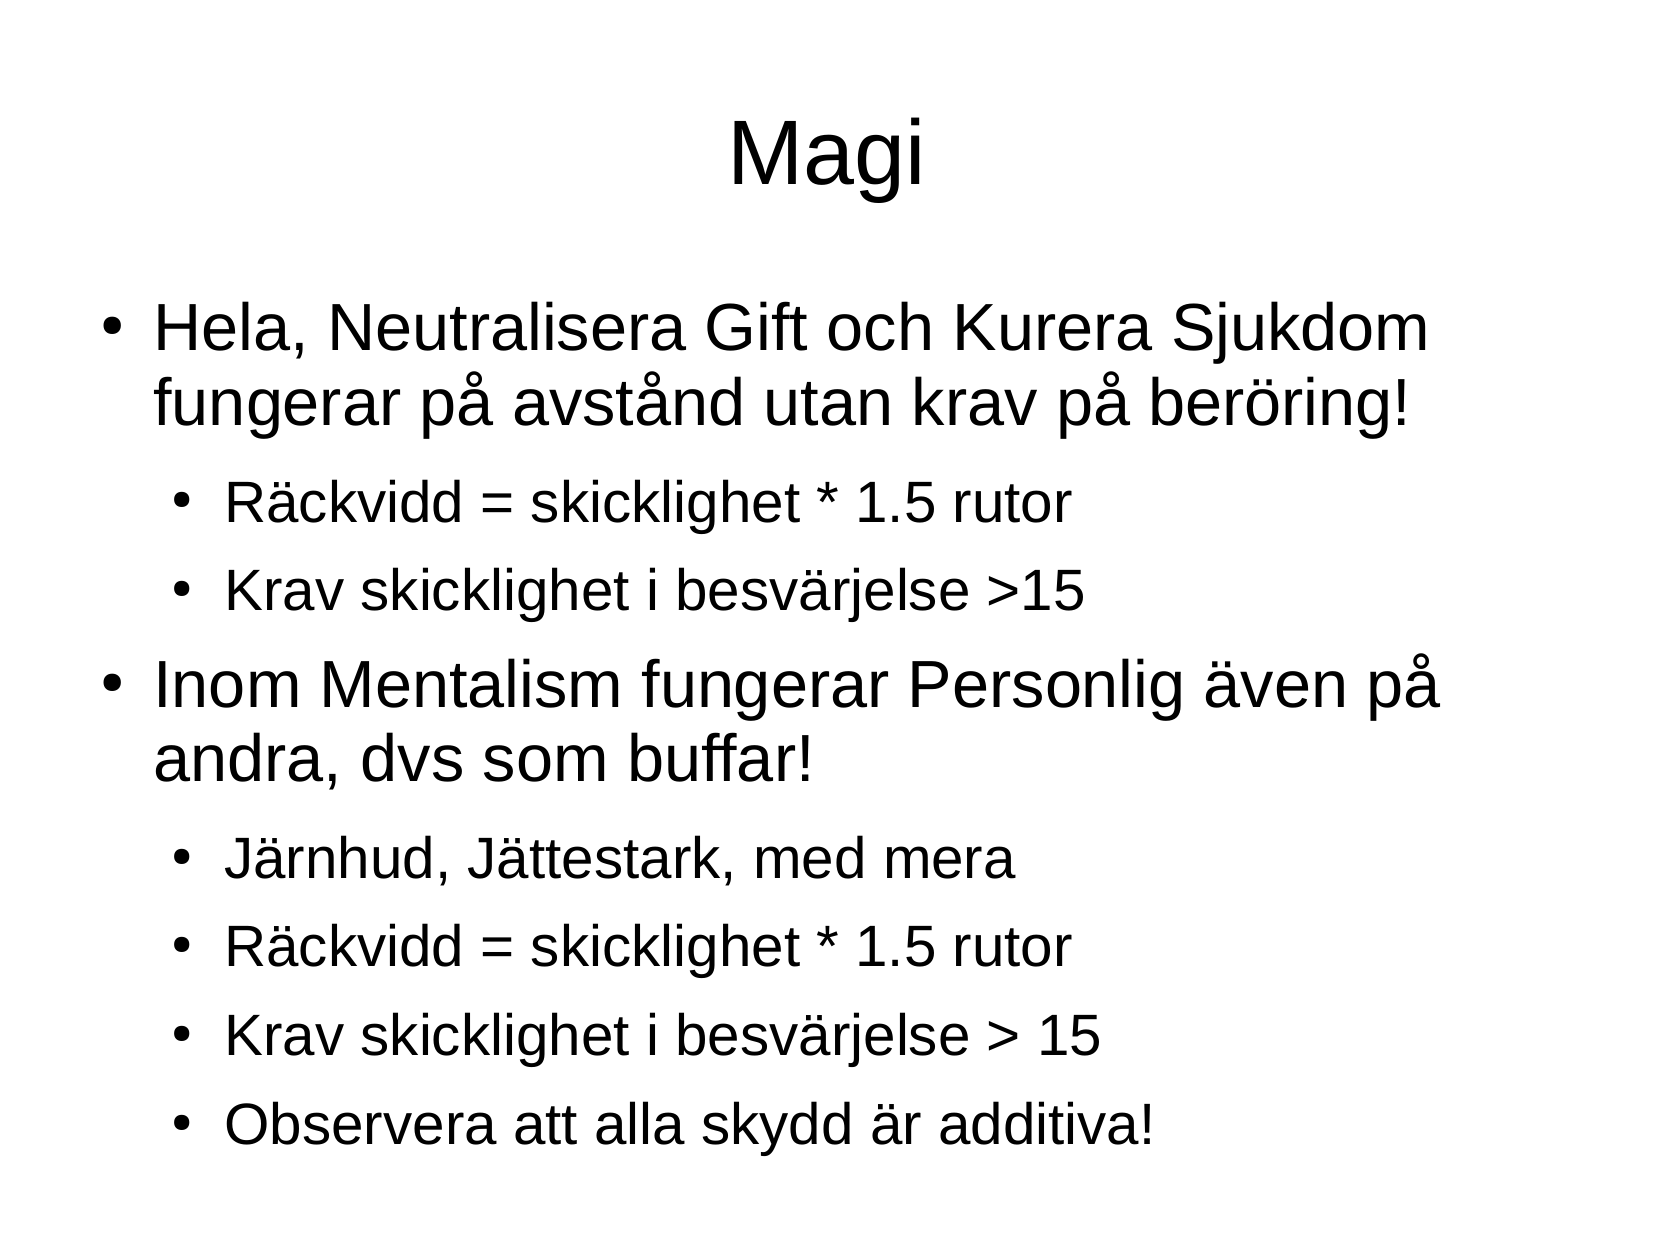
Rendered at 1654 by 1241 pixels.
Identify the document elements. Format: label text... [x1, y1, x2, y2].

title Magi [82, 49, 1571, 257]
list Hela, Neutralisera Gift och Kurera Sjukdom fungerar på avstånd utan krav på beröring! Räckvidd = skicklighet * 1.5 rutor Krav skicklighet i besvärjelse >15 Inom Mentalism fungerar Personlig även på andra, dvs som buffar! Järnhud, Jättestark, med mera Räckvidd = skicklighet * 1.5 rutor Krav skicklighet i besvärjelse > 15 Observera att alla skydd är additiva! [82, 290, 1571, 1159]
